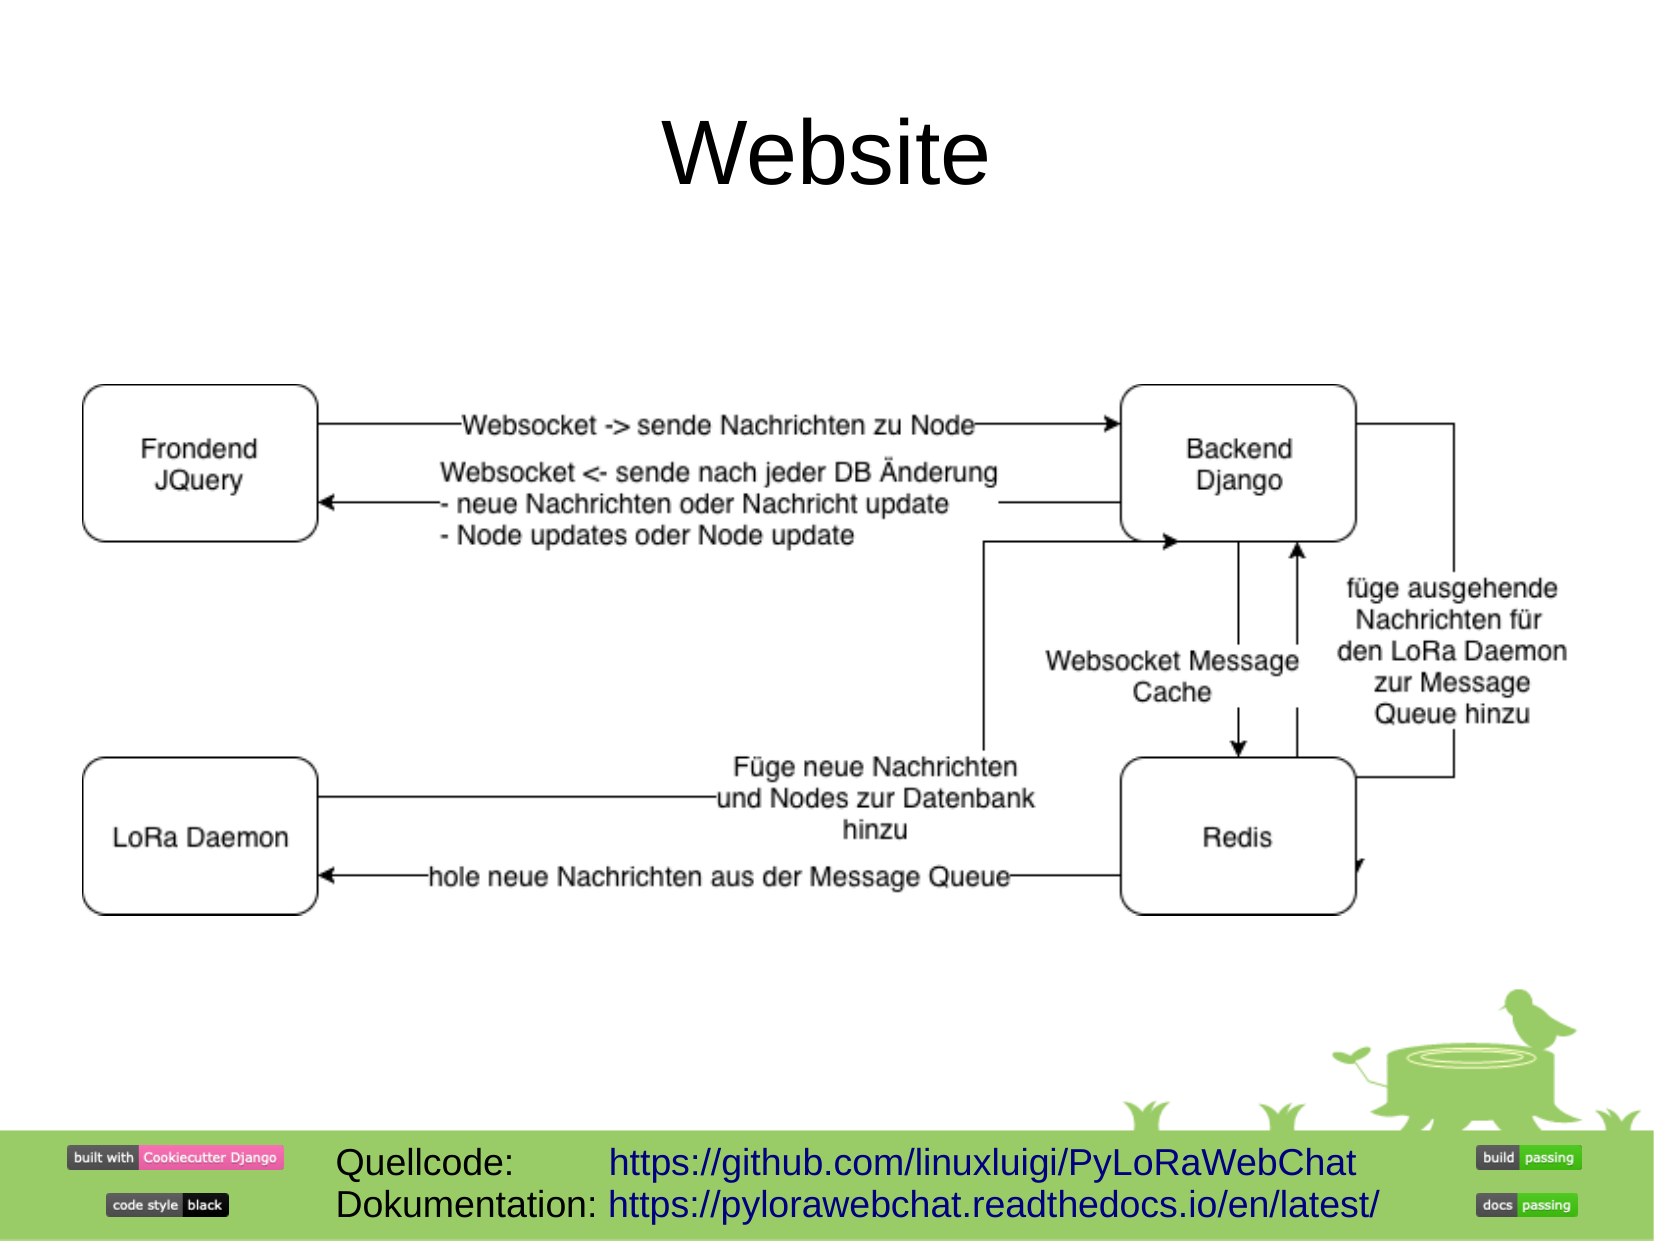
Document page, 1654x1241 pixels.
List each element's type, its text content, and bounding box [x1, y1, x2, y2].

picture [0, 0, 1654, 1241]
text_box Quellcode: https://github.com/linuxluigi/PyLoRaWebChat Dokumentation: https://pylorawebchat.readthedocs.io/en/latest/ [320, 1133, 1406, 1233]
title Website [82, 49, 1571, 257]
